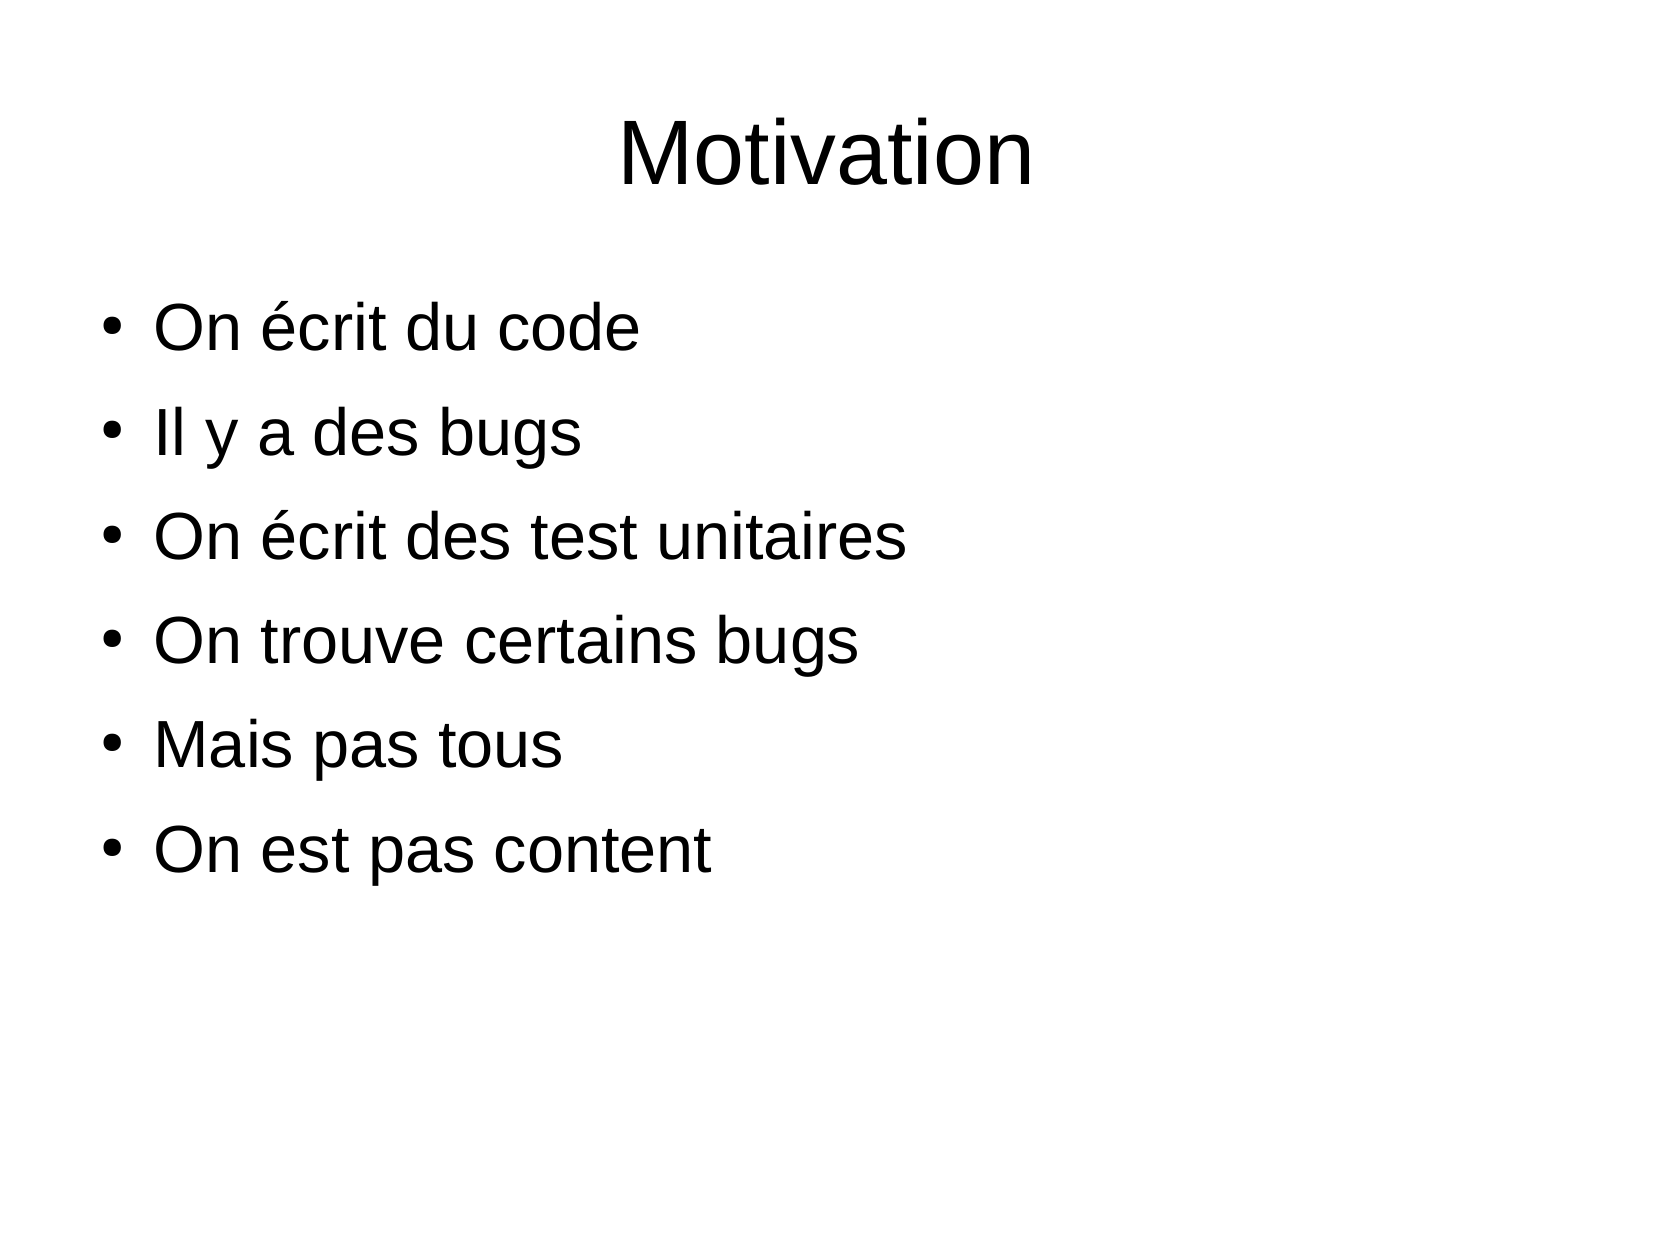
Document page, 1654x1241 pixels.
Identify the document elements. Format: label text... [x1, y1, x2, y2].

title Motivation [82, 49, 1571, 257]
list On écrit du code Il y a des bugs On écrit des test unitaires On trouve certains bugs Mais pas tous On est pas content [82, 290, 1571, 1010]
